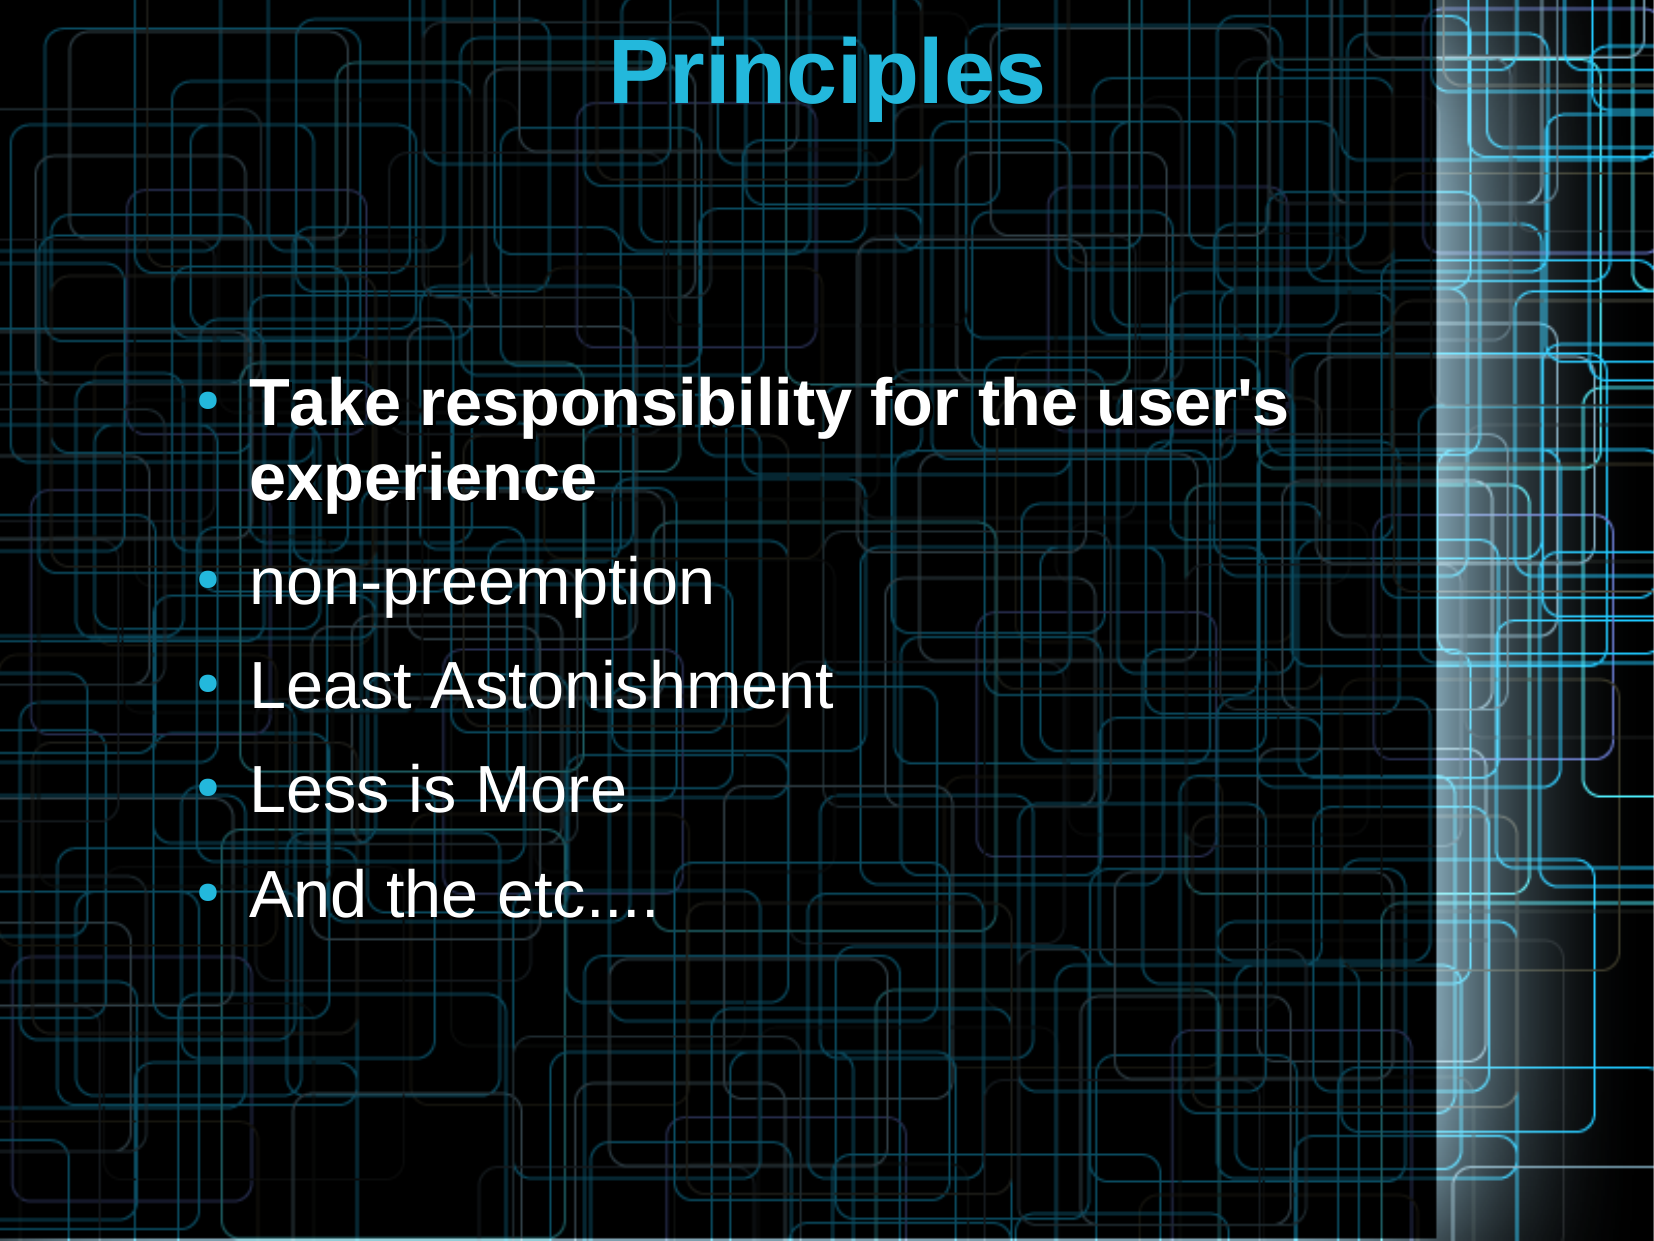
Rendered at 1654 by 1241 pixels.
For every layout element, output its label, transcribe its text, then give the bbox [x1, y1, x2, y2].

picture [0, 0, 1654, 1241]
title Principles [121, 19, 1534, 227]
list Take responsibility for the user's experience non-preemption Least Astonishment Less is More And the etc.... [178, 364, 1570, 1147]
